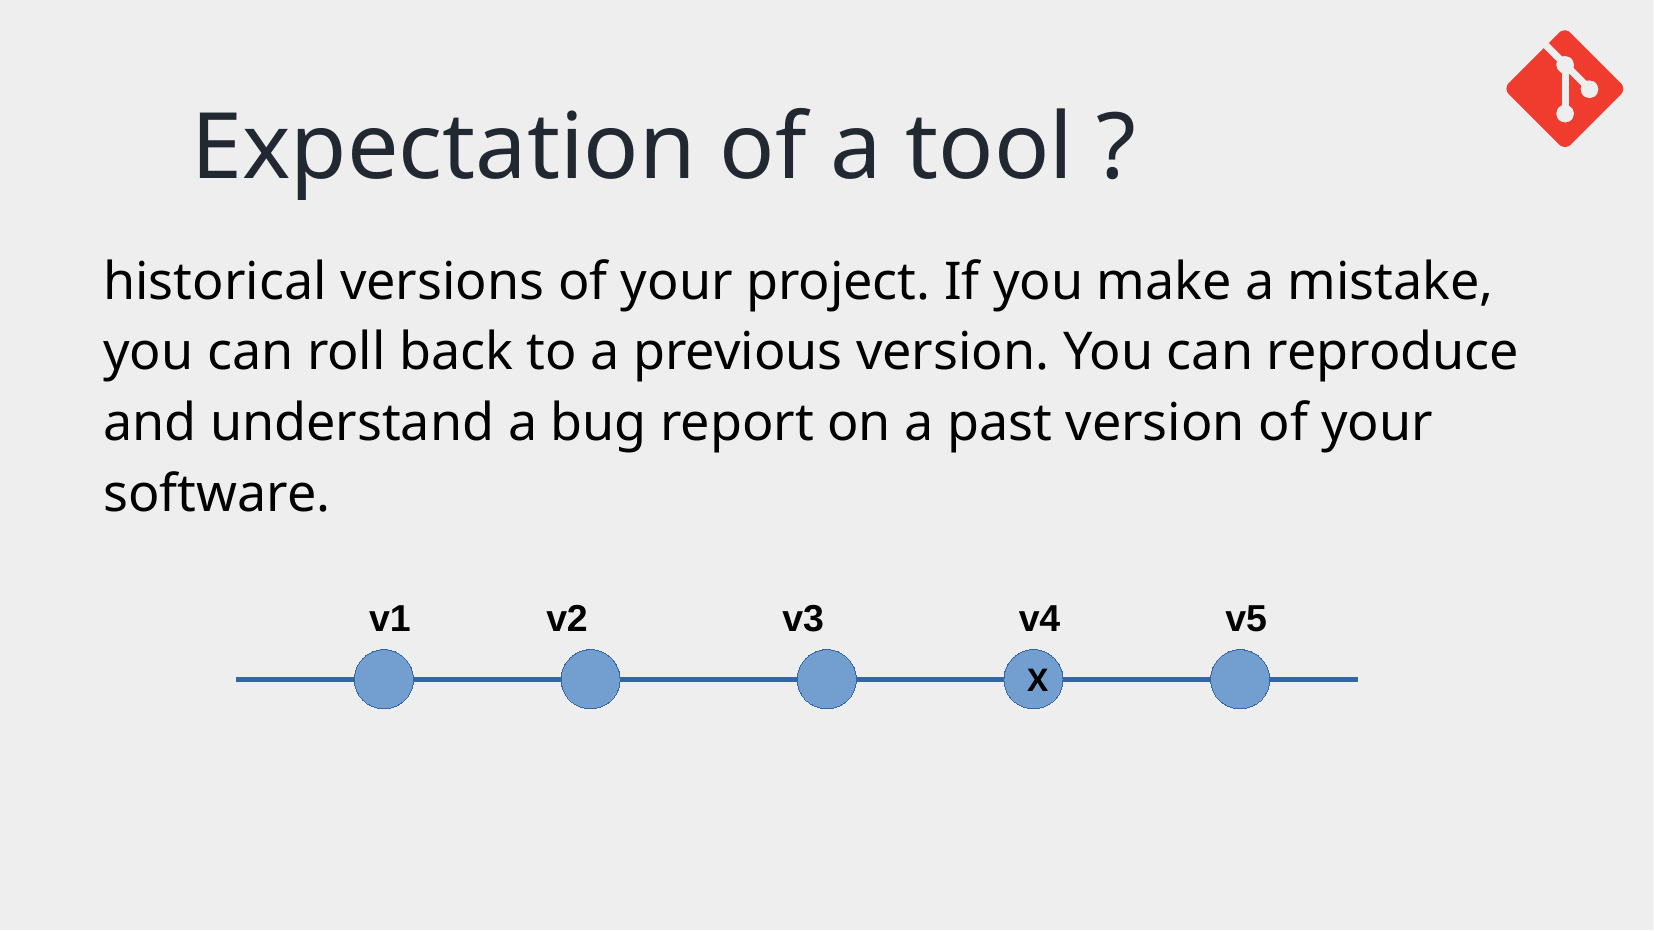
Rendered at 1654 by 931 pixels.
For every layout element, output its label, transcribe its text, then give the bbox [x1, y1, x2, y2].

text_box [1212, 690, 1268, 709]
text_box [799, 690, 855, 709]
title Expectation of a tool ? [23, 29, 1329, 257]
text_box v1 [354, 590, 443, 690]
text_box v3 [767, 590, 857, 690]
picture [1505, 29, 1625, 148]
text_box v4 [1003, 590, 1093, 690]
text_box v5 [1210, 590, 1300, 690]
text_box [356, 690, 412, 709]
text_box v2 [531, 590, 621, 690]
text_box historical versions of your project. If you make a mistake, you can roll back to a previous version. You can reproduce and understand a bug report on a past version of your software. [88, 236, 1536, 484]
text_box X [1006, 690, 1061, 709]
text_box [563, 690, 619, 709]
